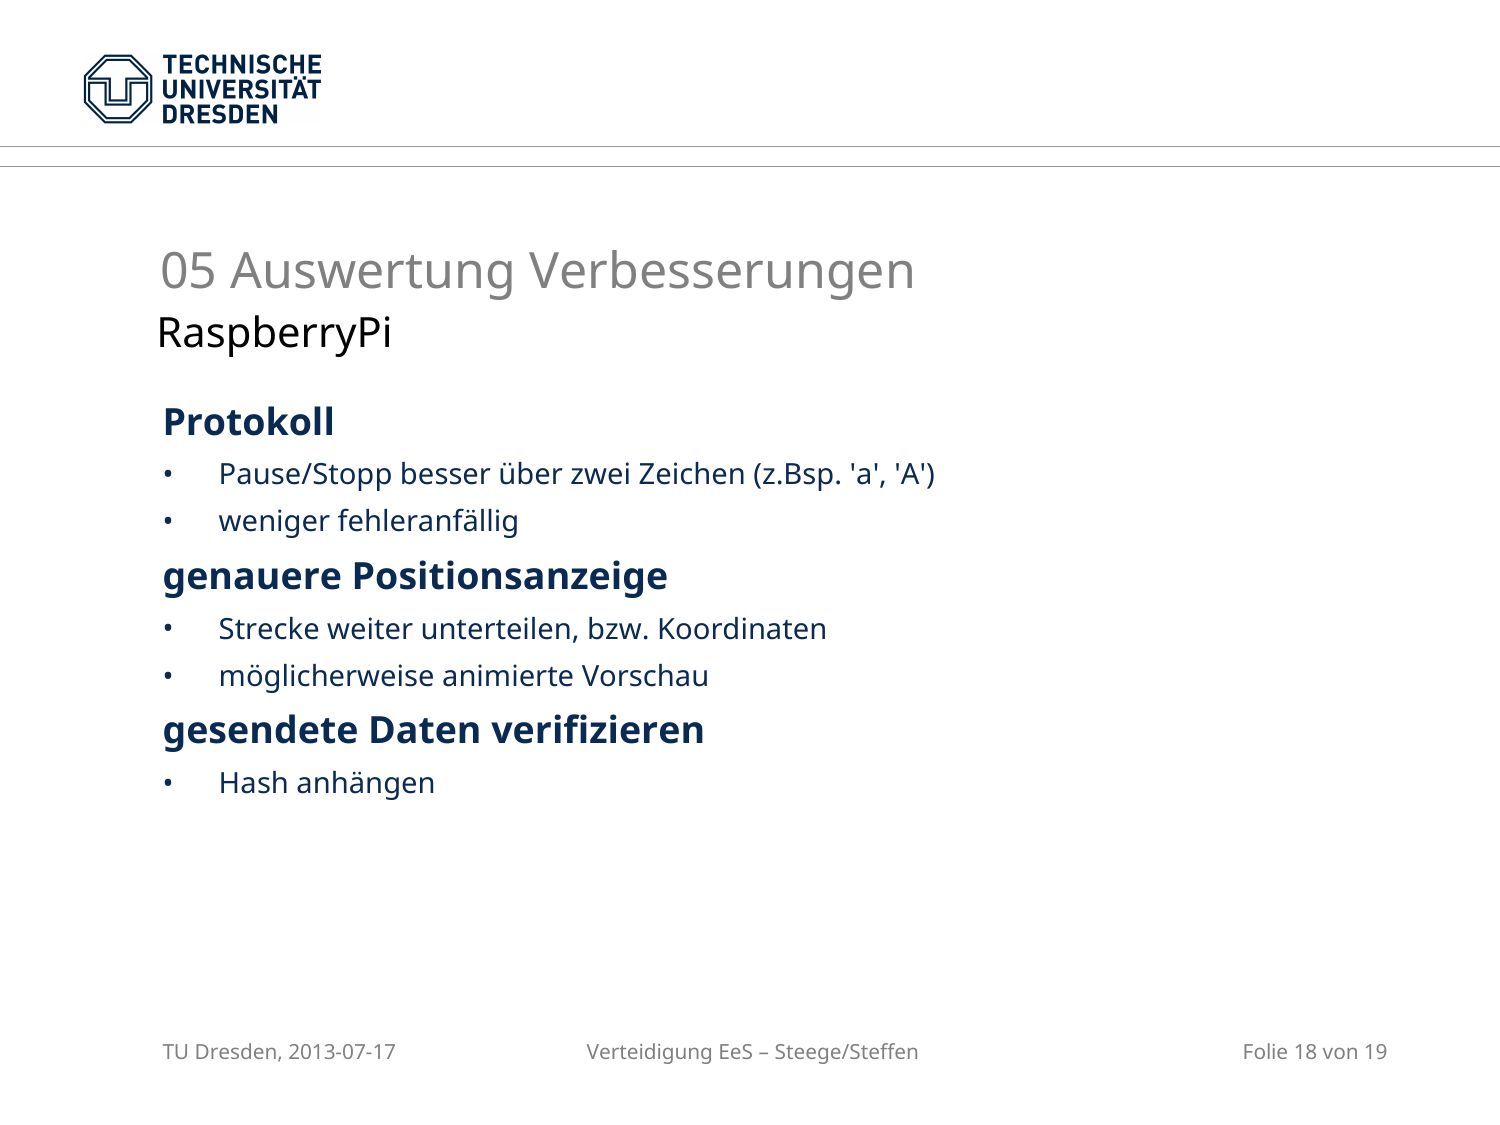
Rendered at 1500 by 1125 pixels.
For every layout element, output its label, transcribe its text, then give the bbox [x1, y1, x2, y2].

text_box RaspberryPi [156, 299, 1388, 363]
title 05 Auswertung Verbesserungen [160, 230, 1392, 307]
list Protokoll Pause/Stopp besser über zwei Zeichen (z.Bsp. 'a', 'A') weniger fehleranfällig genauere Positionsanzeige Strecke weiter unterteilen, bzw. Koordinaten möglicherweise animierte Vorschau gesendete Daten verifizieren Hash anhängen [162, 387, 1388, 963]
picture [83, 54, 321, 124]
